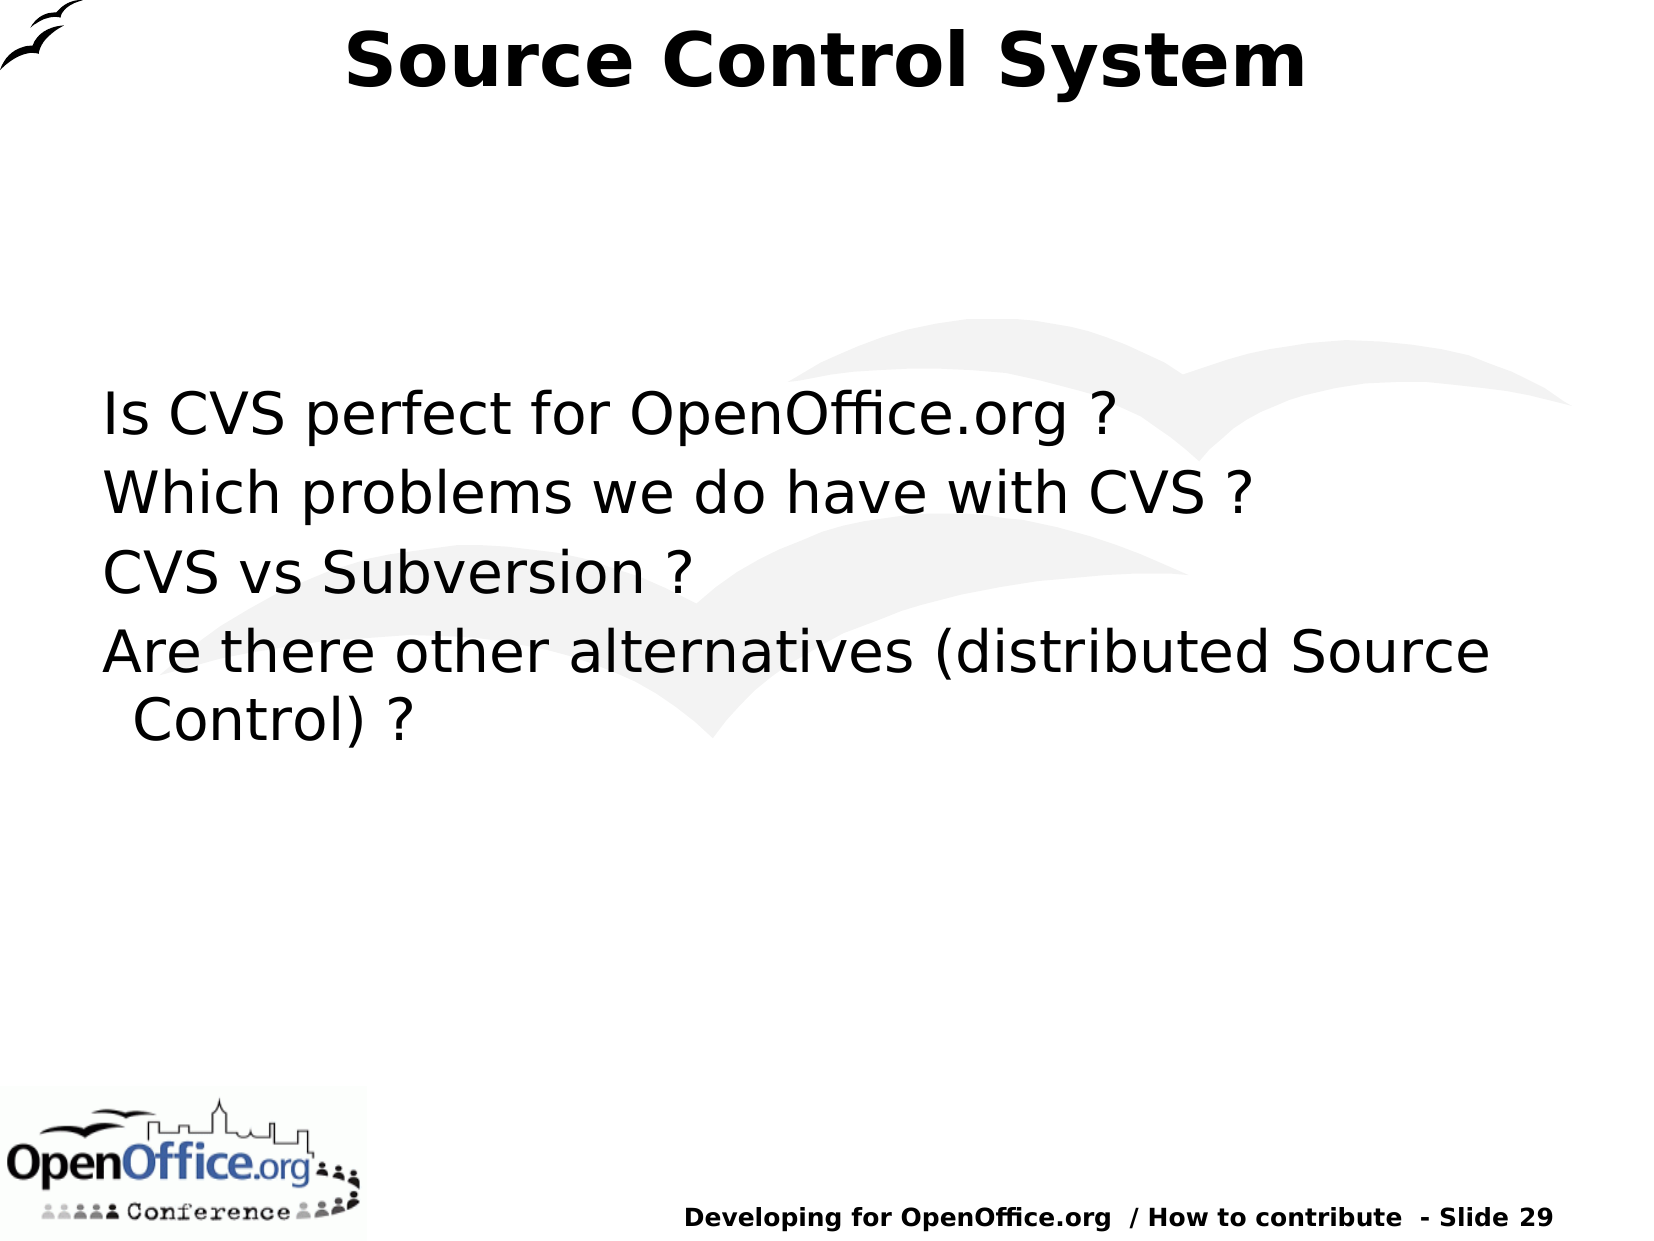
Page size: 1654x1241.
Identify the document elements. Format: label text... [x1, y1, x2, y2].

picture [0, 1086, 367, 1241]
title Source Control System [0, 0, 1654, 121]
list Is CVS perfect for OpenOffice.org ? Which problems we do have with CVS ? CVS vs Subversion ? Are there other alternatives (distributed Source Control) ? [102, 380, 1529, 877]
